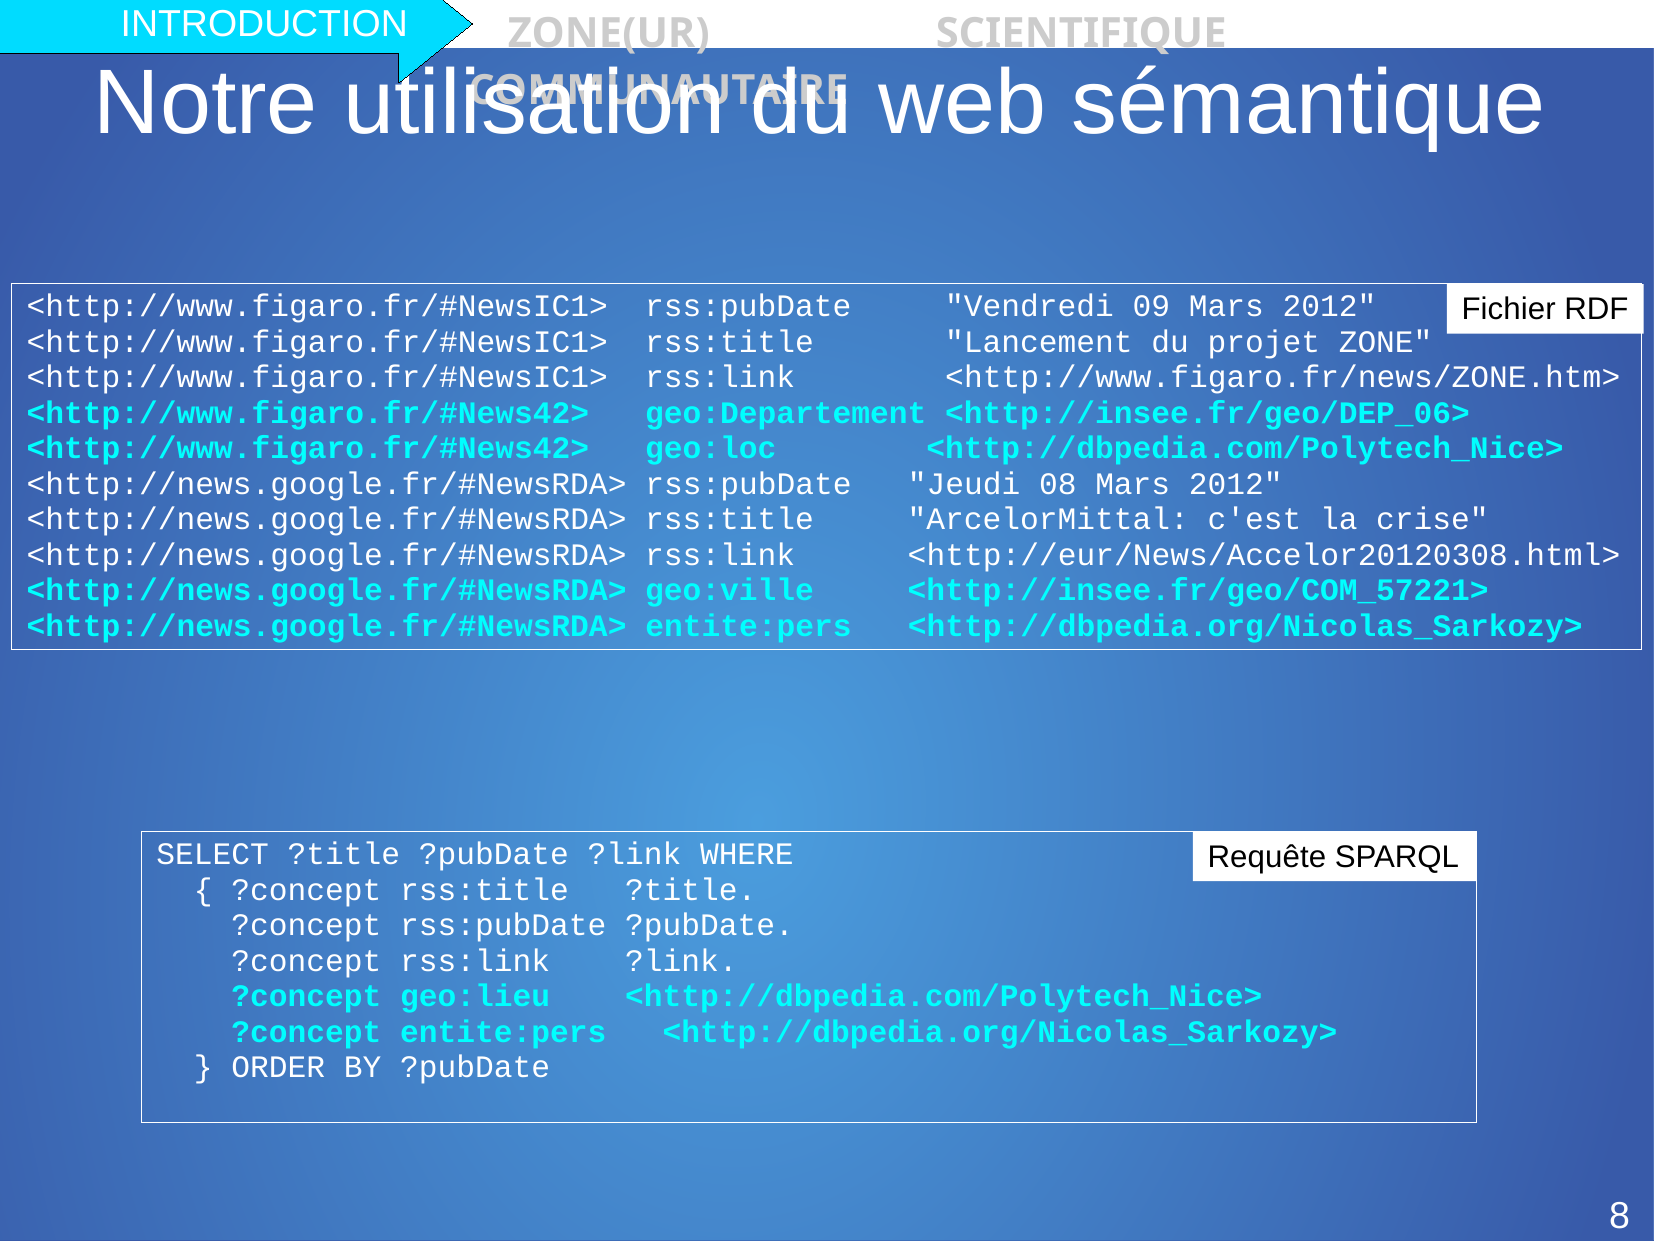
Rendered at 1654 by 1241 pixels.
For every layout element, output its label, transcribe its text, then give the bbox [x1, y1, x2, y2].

text_box INTRODUCTION [0, 0, 473, 83]
text_box Fichier RDF [1446, 284, 1644, 334]
text_box SELECT ?title ?pubDate ?link WHERE { ?concept rss:title ?title. ?concept rss:pubDate ?pubDate. ?concept rss:link ?link. ?concept geo:lieu <http://dbpedia.com/Polytech_Nice> ?concept entite:pers <http://dbpedia.org/Nicolas_Sarkozy> } ORDER BY ?pubDate [141, 831, 1477, 1123]
picture [0, 48, 1654, 1241]
title Notre utilisation du web sémantique [23, 49, 1619, 154]
text_box Requête SPARQL [1192, 831, 1477, 882]
text_box <http://www.figaro.fr/#NewsIC1> rss:pubDate "Vendredi 09 Mars 2012" <http://www.figaro.fr/#NewsIC1> rss:title "Lancement du projet ZONE" <http://www.figaro.fr/#NewsIC1> rss:link <http://www.figaro.fr/news/ZONE.htm> <http://www.figaro.fr/#News42> geo:Departement <http://insee.fr/geo/DEP_06> <http://www.figaro.fr/#News42> geo:loc <http://dbpedia.com/Polytech_Nice> <http://news.google.fr/#NewsRDA> rss:pubDate "Jeudi 08 Mars 2012" <http://news.google.fr/#NewsRDA> rss:title "ArcelorMittal: c'est la crise" <http://news.google.fr/#NewsRDA> rss:link <http://eur/News/Accelor20120308.html> <http://news.google.fr/#NewsRDA> geo:ville <http://insee.fr/geo/COM_57221> <http://news.google.fr/#NewsRDA> entite:pers <http://dbpedia.org/Nicolas_Sarkozy> [11, 283, 1642, 650]
